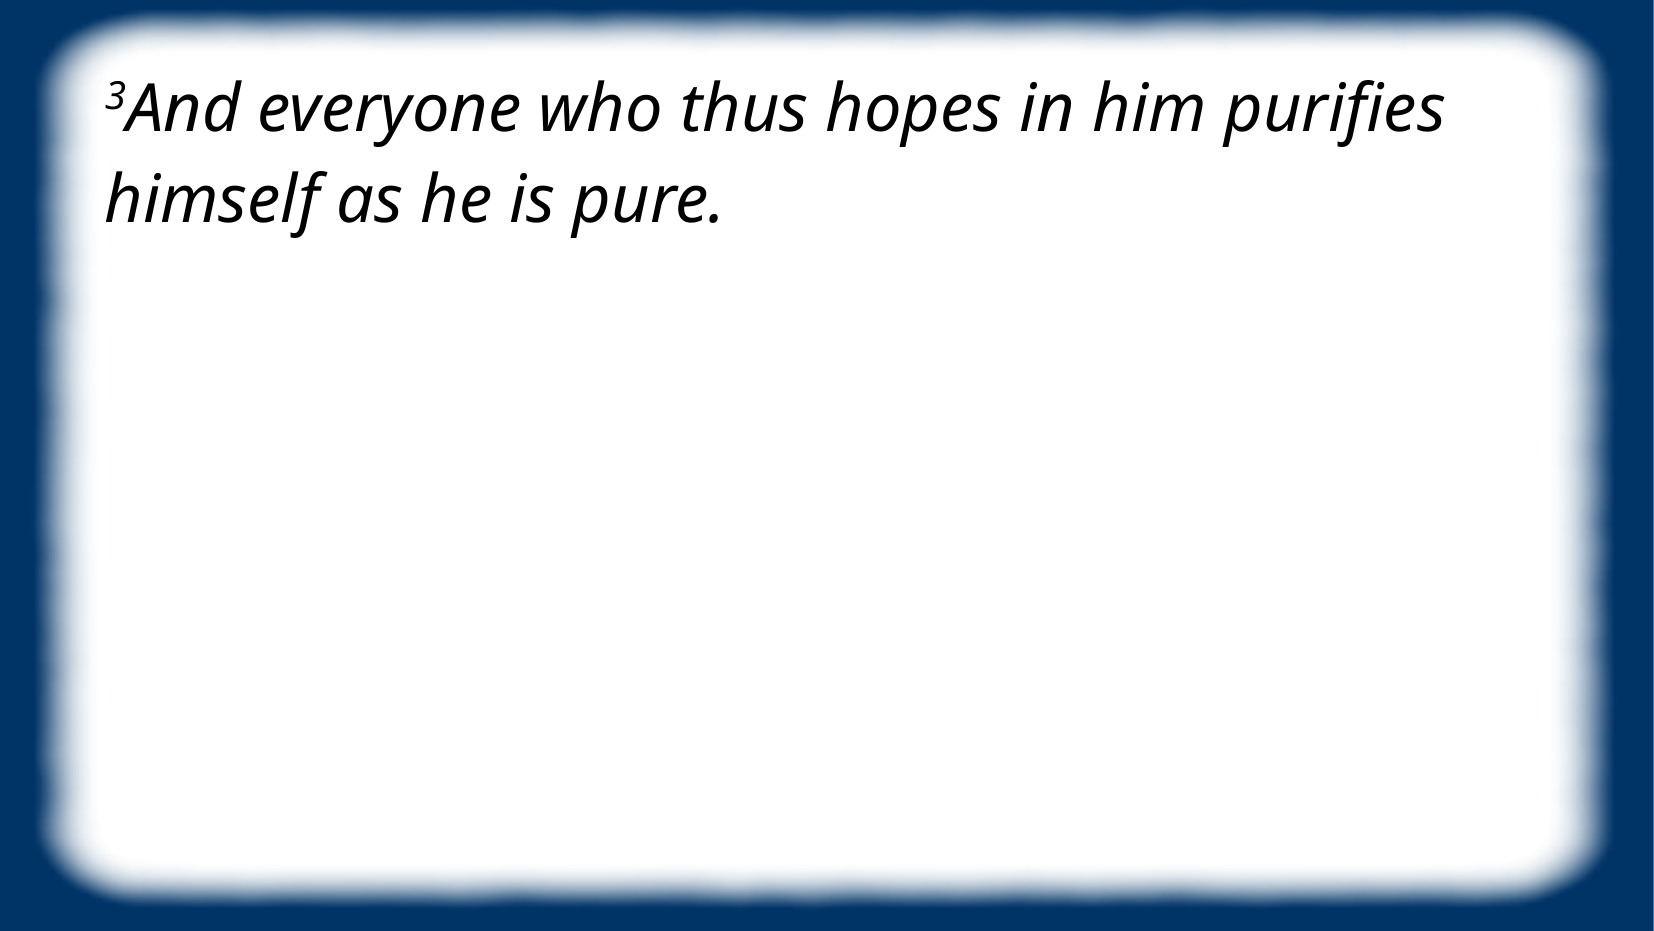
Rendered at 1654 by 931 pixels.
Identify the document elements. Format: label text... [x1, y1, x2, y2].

text_box 3And everyone who thus hopes in him purifies himself as he is pure. [90, 52, 1546, 245]
picture [0, 0, 1654, 931]
